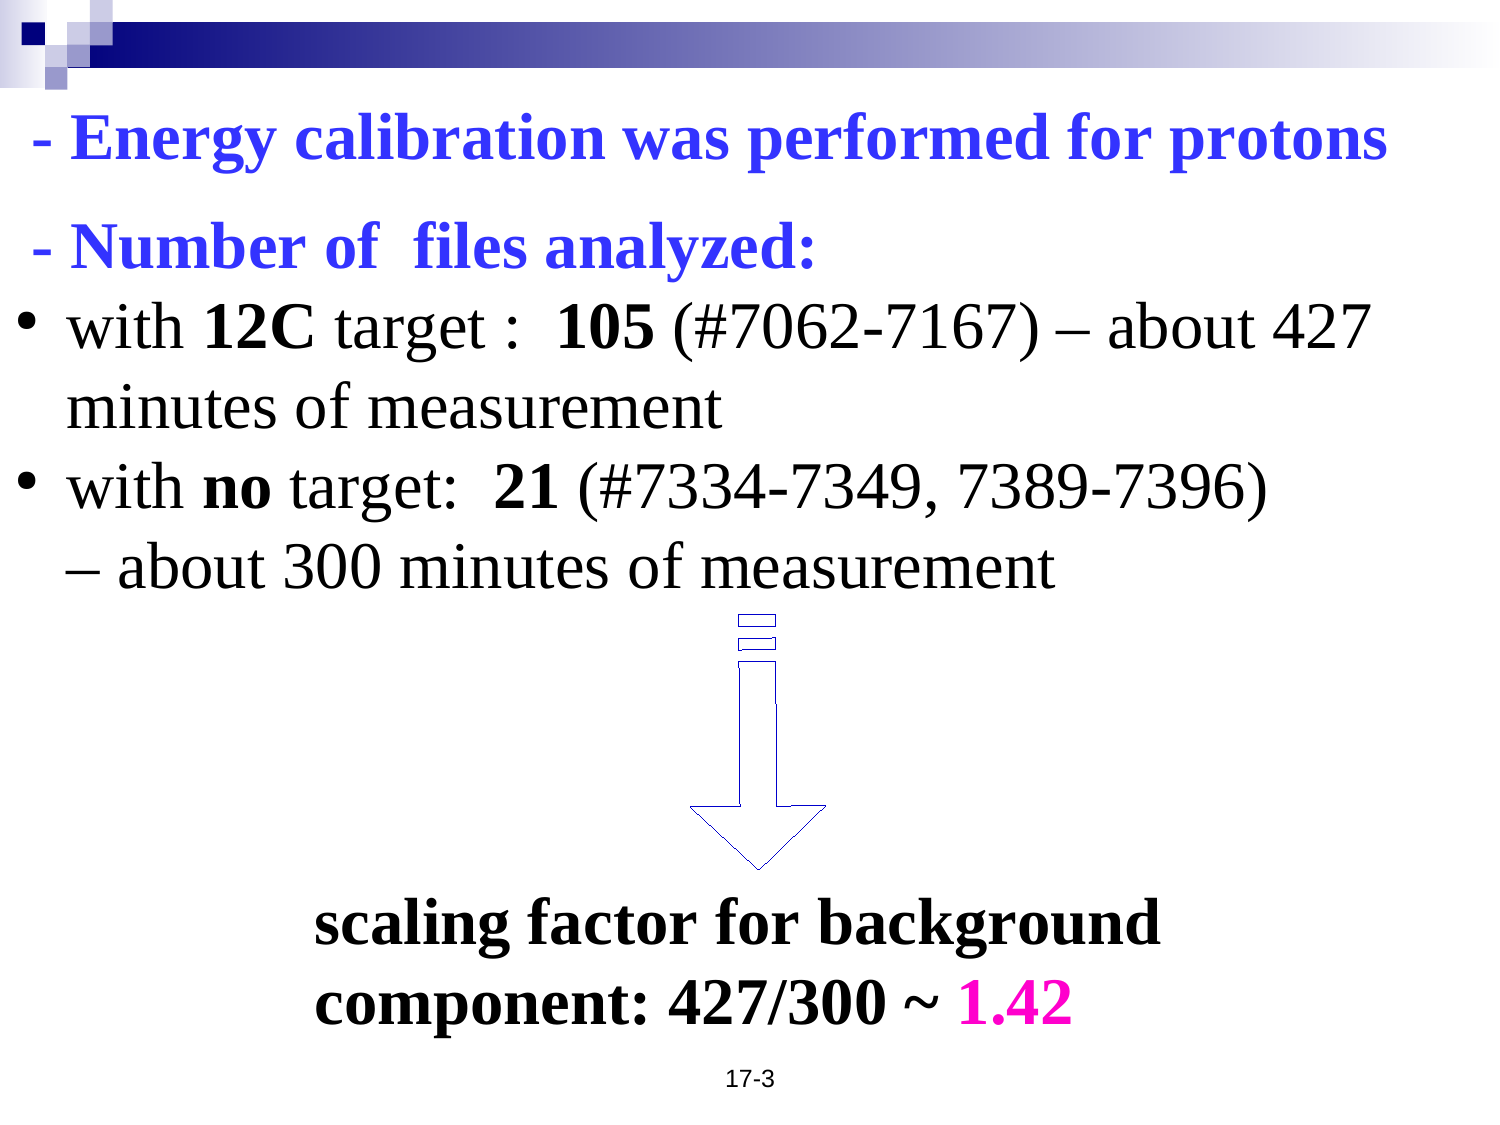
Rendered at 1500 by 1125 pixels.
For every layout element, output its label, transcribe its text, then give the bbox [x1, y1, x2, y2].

text_box - Number of files analyzed: with 12C target : 105 (#7062-7167) – about 427 minutes of measurement with no target: 21 (#7334-7349, 7389-7396) – about 300 minutes of measurement [0, 195, 1500, 690]
text_box - Energy calibration was performed for protons [0, 85, 1486, 196]
text_box 17-3 [512, 1066, 988, 1101]
text_box scaling factor for background component: 427/300 ~ 1.42 [300, 870, 1336, 1066]
